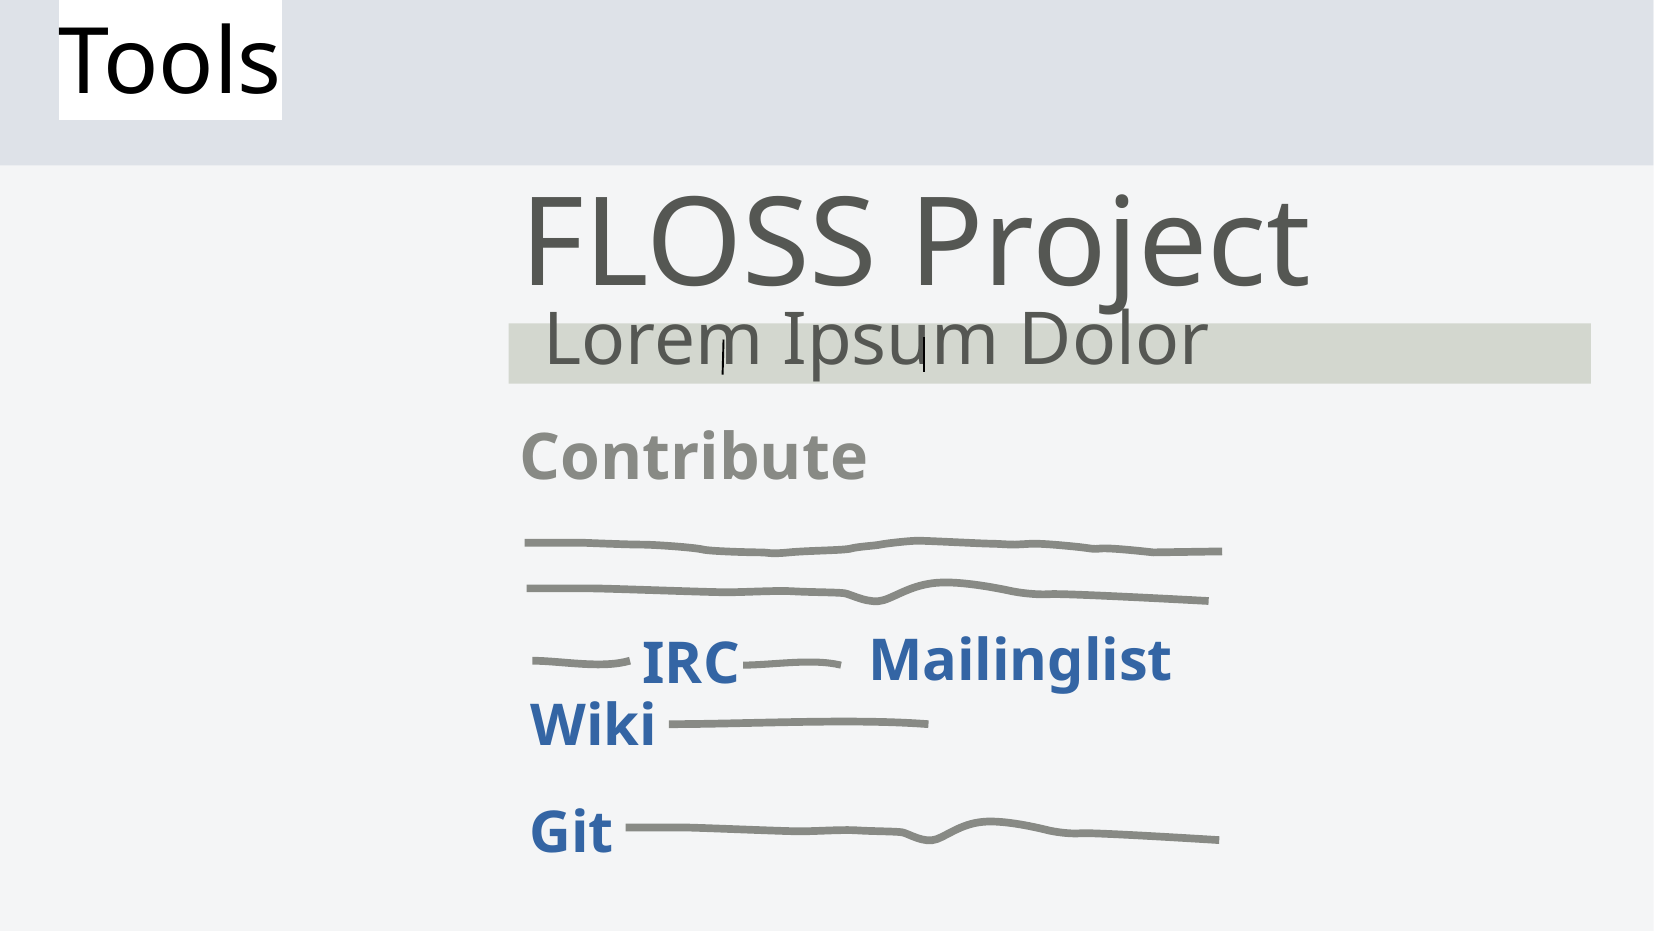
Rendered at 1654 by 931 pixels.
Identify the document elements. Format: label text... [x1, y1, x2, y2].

text_box [0, 0, 1654, 166]
title Tools [59, 0, 1595, 116]
picture [504, 160, 1595, 857]
